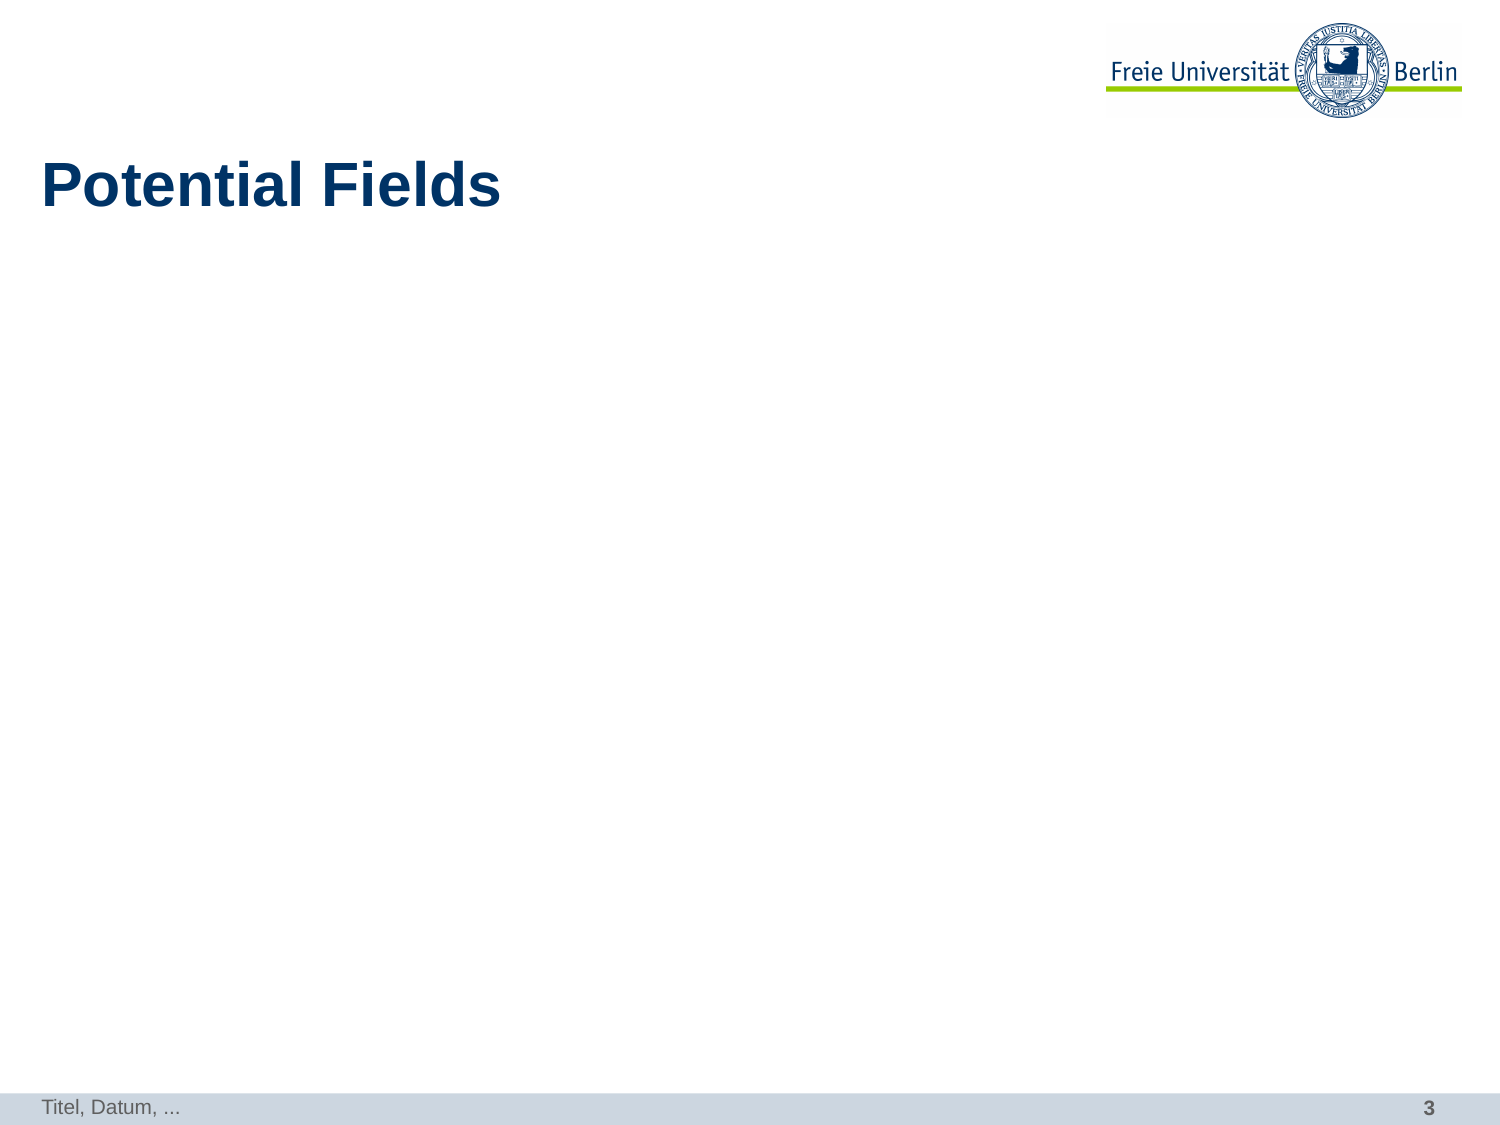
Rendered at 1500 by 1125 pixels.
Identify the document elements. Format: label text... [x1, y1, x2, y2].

title Potential Fields [41, 149, 1460, 221]
picture [1106, 23, 1462, 118]
